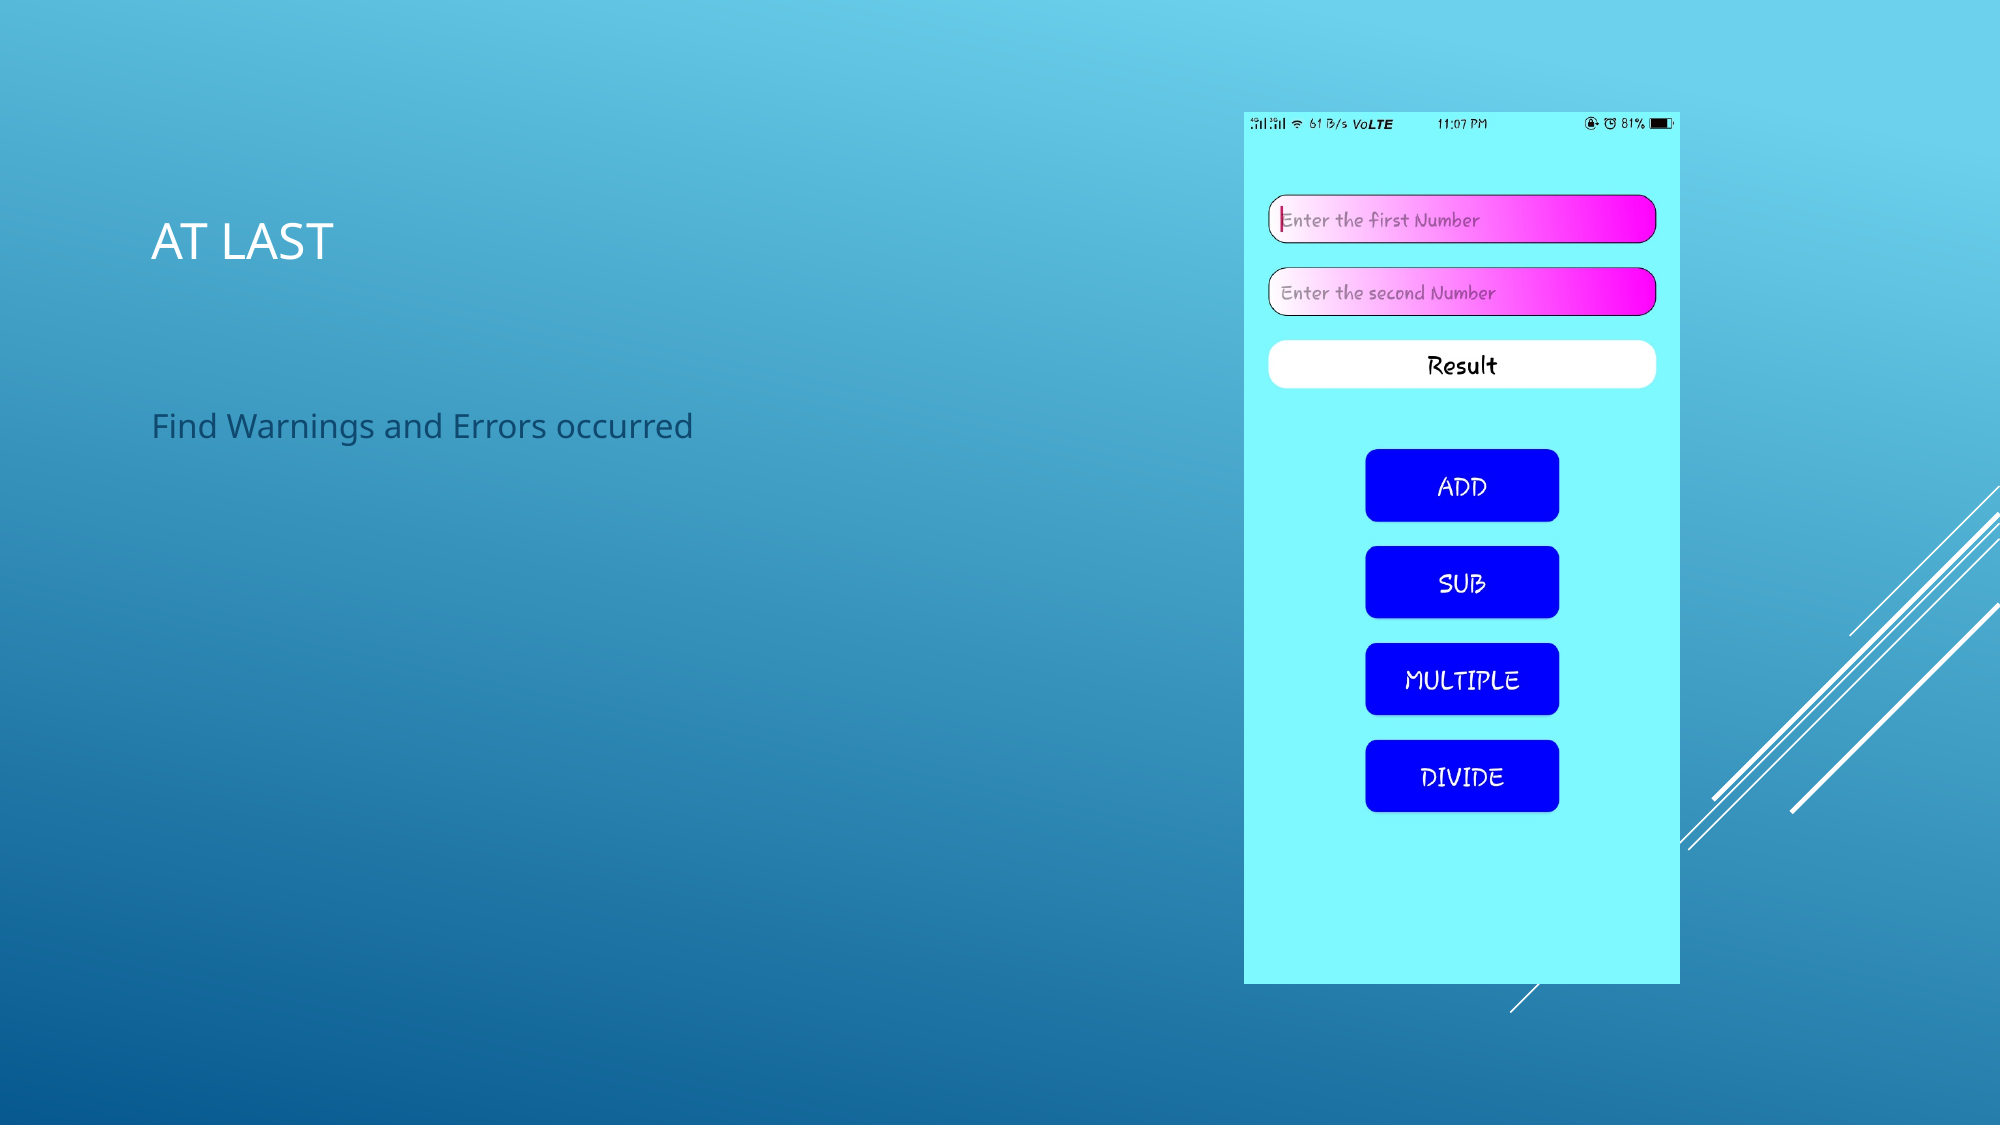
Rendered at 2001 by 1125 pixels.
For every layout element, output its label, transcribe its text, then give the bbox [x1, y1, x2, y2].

picture [1244, 112, 1680, 984]
title At Last [136, 51, 737, 277]
list Find Warnings and Errors occurred [136, 397, 737, 741]
